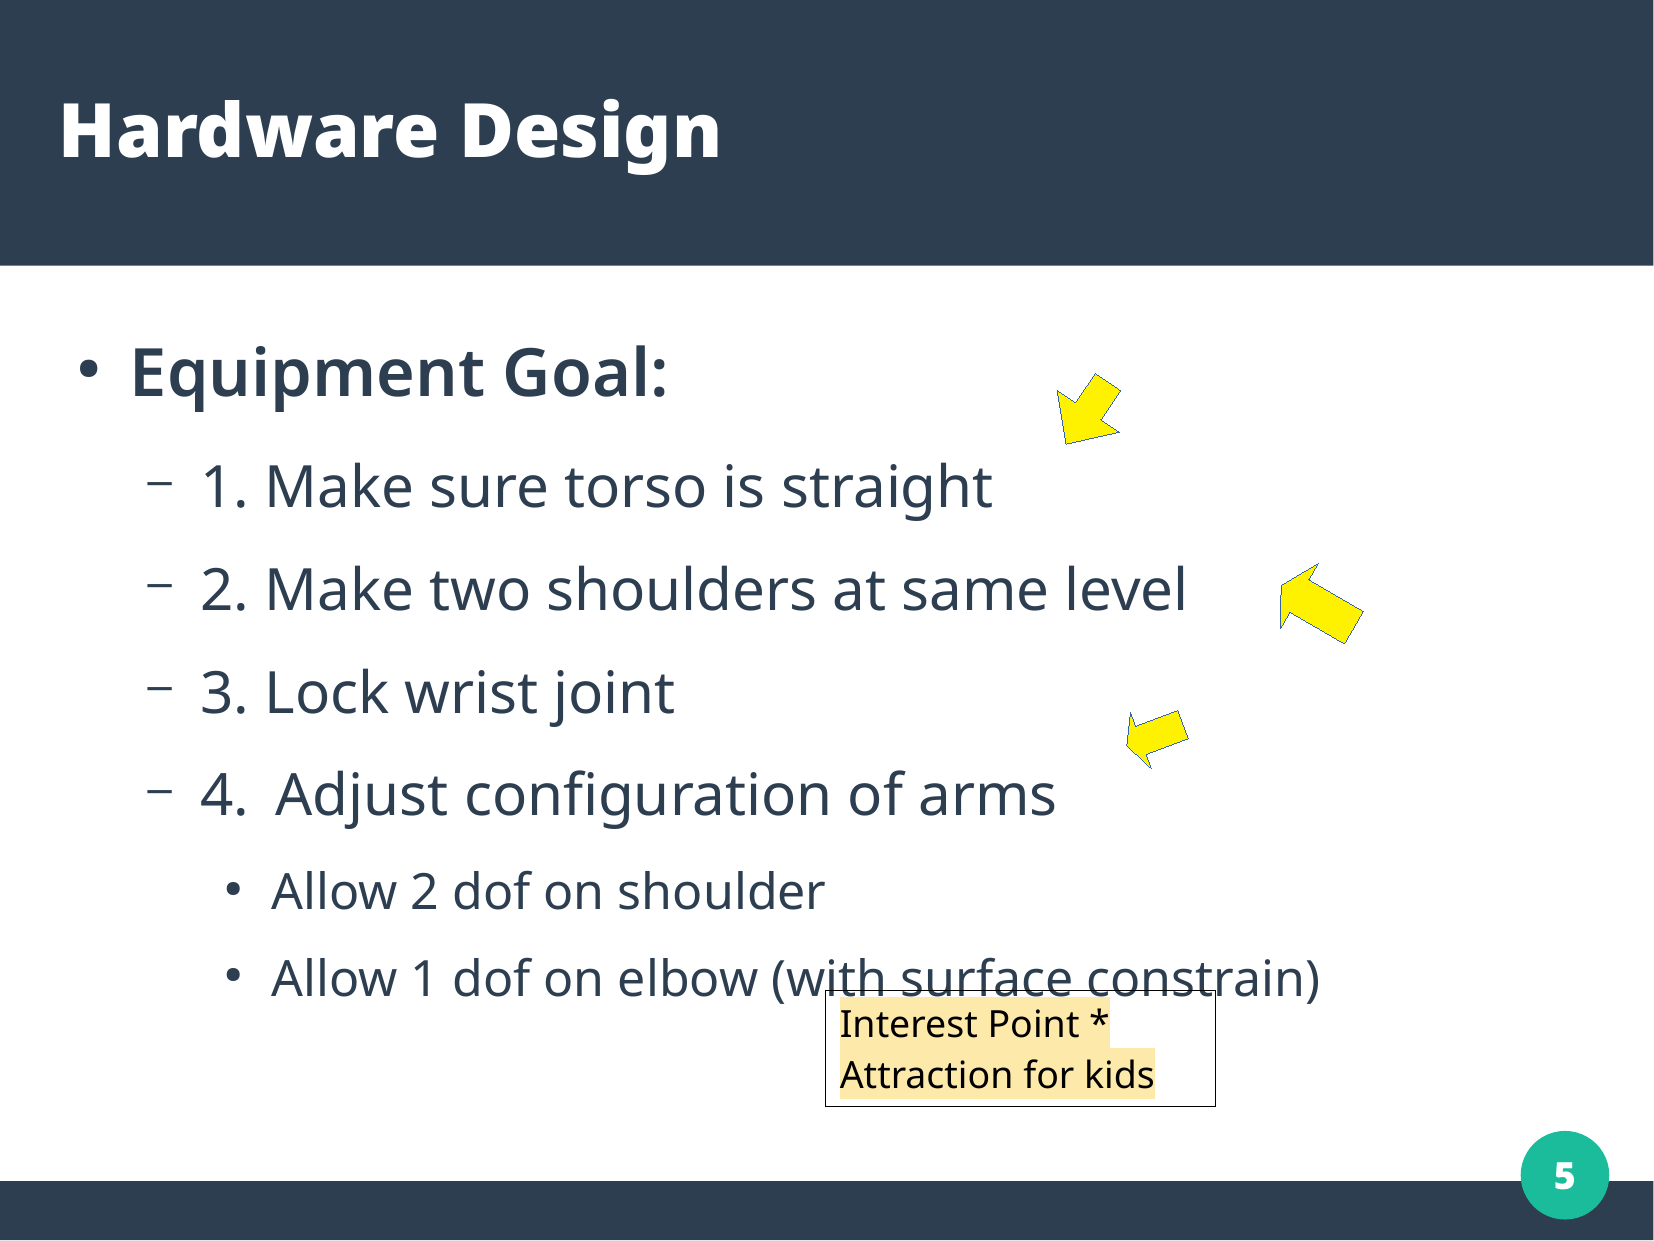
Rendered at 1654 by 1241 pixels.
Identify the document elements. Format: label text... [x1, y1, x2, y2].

text_box [1057, 373, 1121, 445]
list Equipment Goal: 1. Make sure torso is straight 2. Make two shoulders at same level 3. Lock wrist joint 4. Adjust configuration of arms Allow 2 dof on shoulder Allow 1 dof on elbow (with surface constrain) [59, 324, 1595, 1152]
title Hardware Design [59, 49, 1595, 207]
text_box [1280, 563, 1364, 644]
text_box Interest Point * Attraction for kids [825, 990, 1216, 1092]
text_box [1126, 710, 1189, 769]
